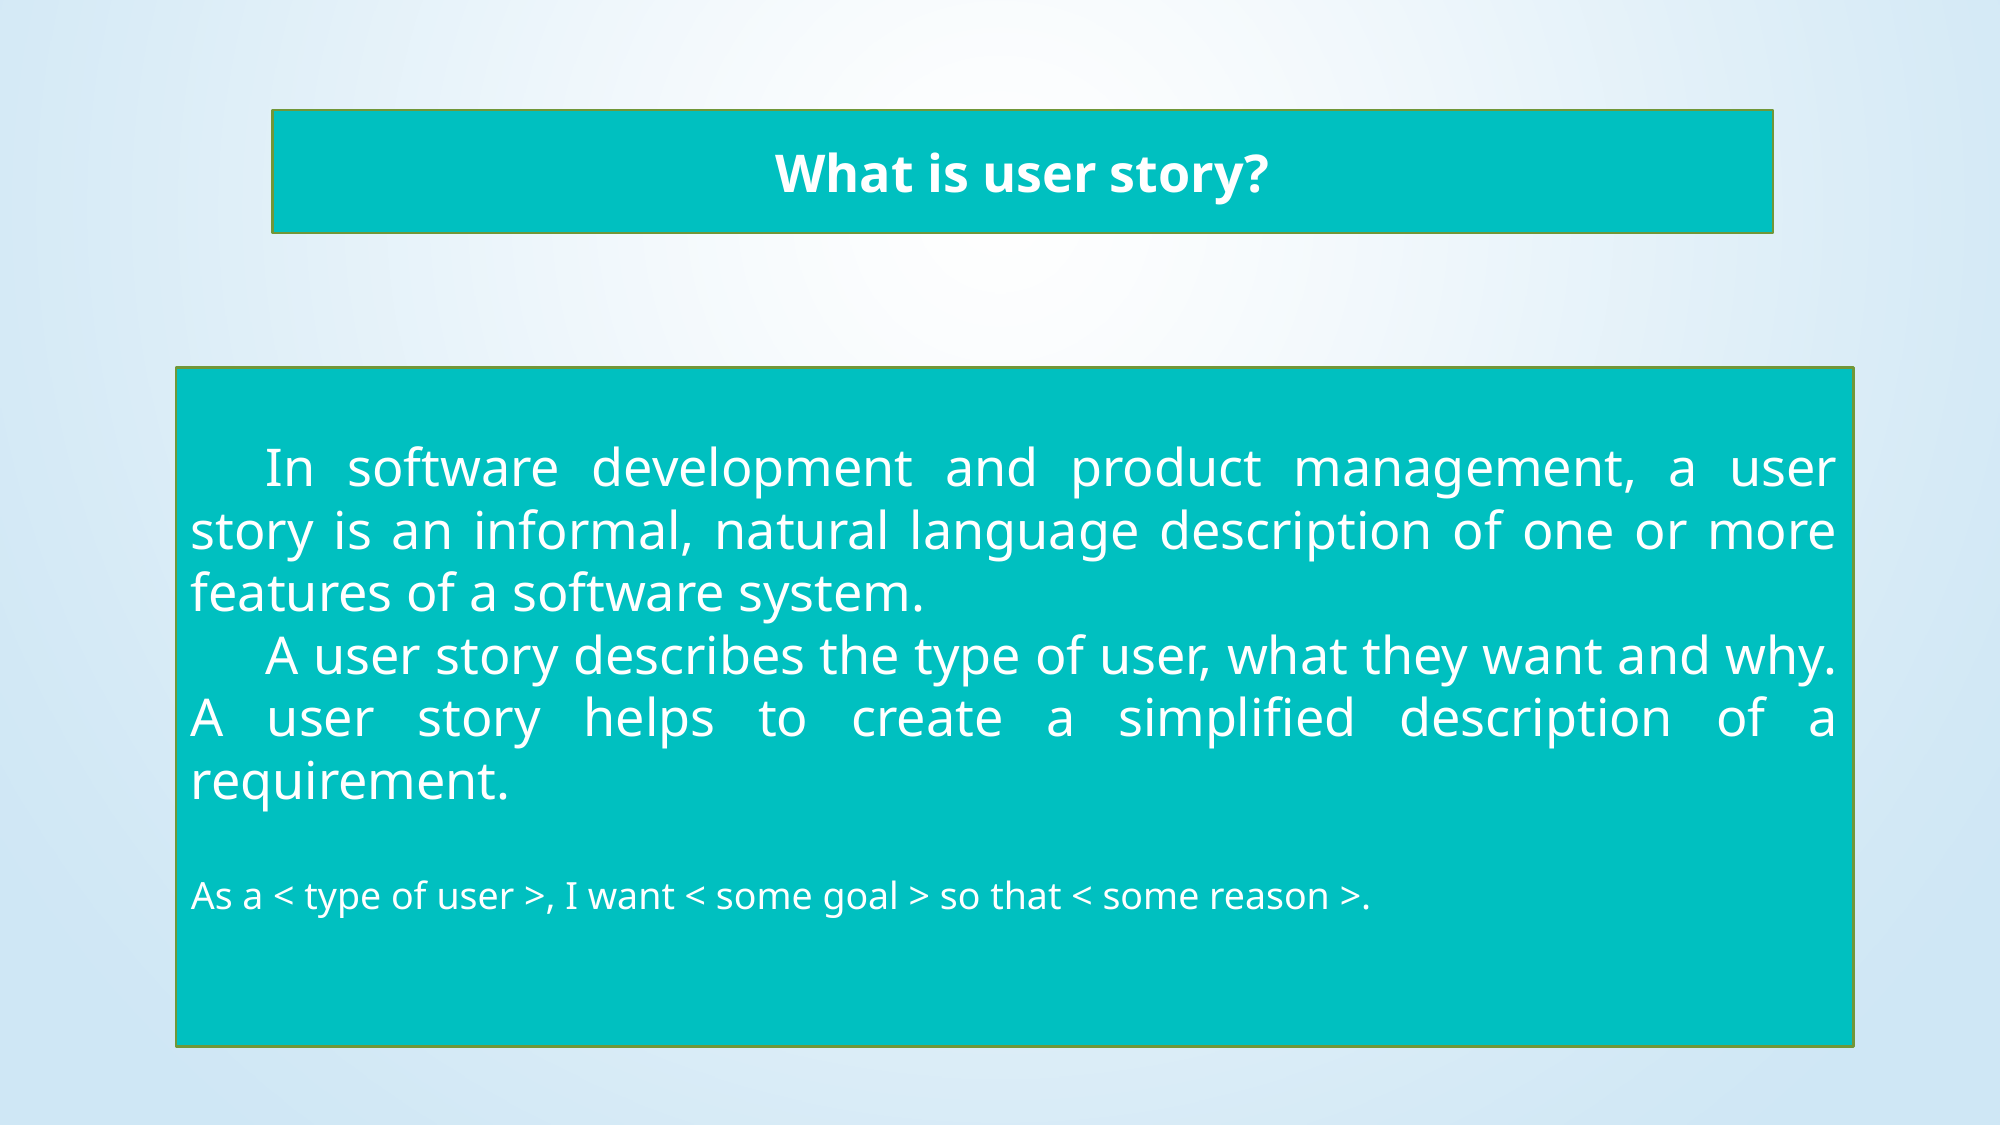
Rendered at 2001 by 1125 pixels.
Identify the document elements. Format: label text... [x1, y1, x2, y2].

text_box In software development and product management, a user story is an informal, natural language description of one or more features of a software system. A user story describes the type of user, what they want and why. A user story helps to create a simplified description of a requirement. As a < type of user >, I want < some goal > so that < some reason >. [176, 367, 1854, 1047]
text_box What is user story? [272, 109, 1774, 233]
picture [0, 0, 2000, 1125]
